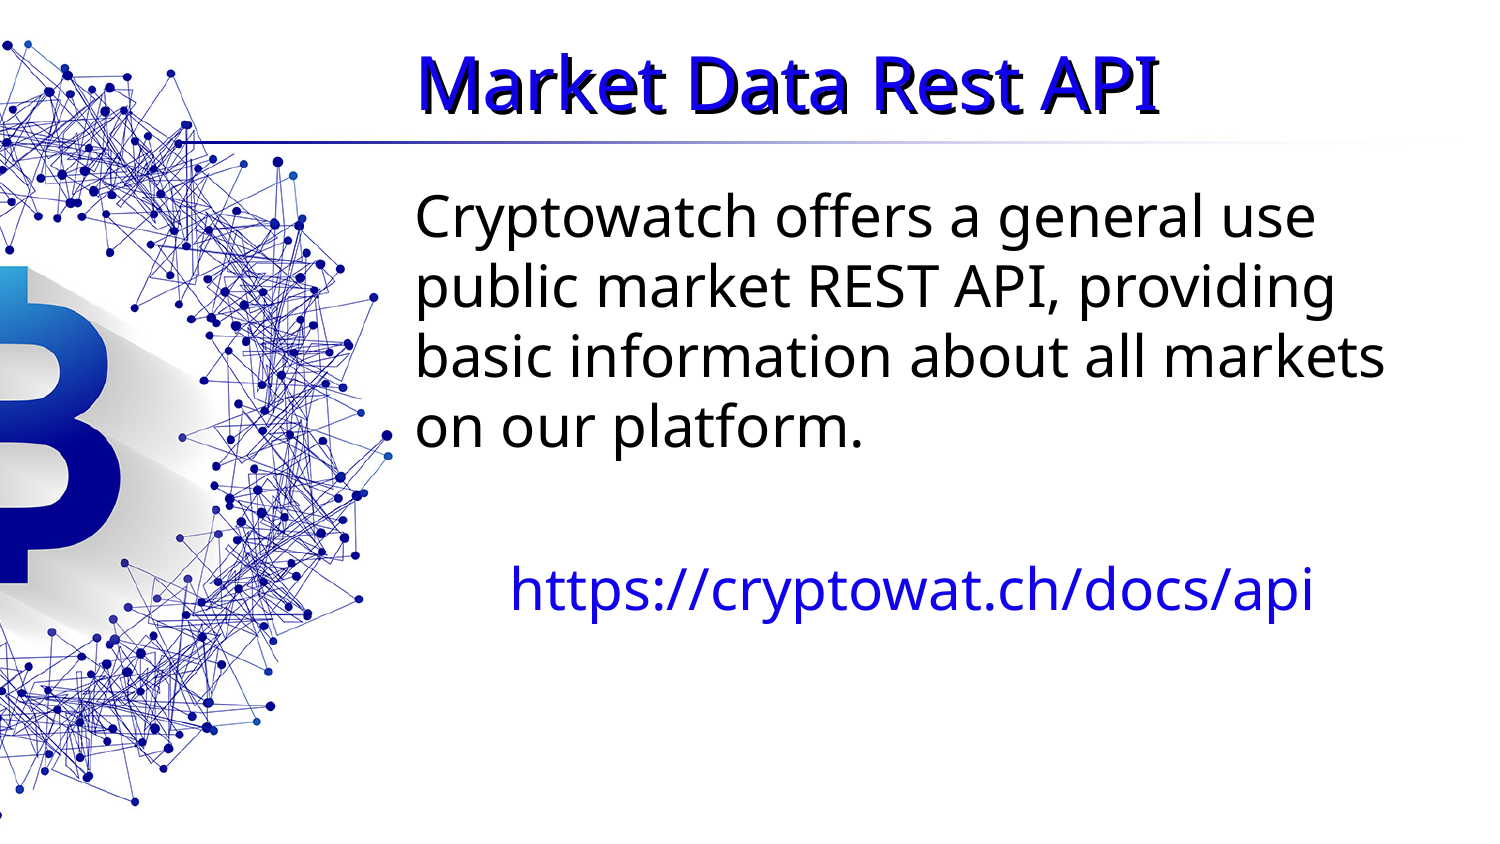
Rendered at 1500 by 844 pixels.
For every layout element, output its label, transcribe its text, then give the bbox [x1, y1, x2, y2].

picture [0, 0, 1500, 844]
list Cryptowatch offers a general use public market REST API, providing basic information about all markets on our platform. https://cryptowat.ch/docs/api [399, 171, 1427, 748]
title Market Data Rest API [399, 21, 1427, 141]
